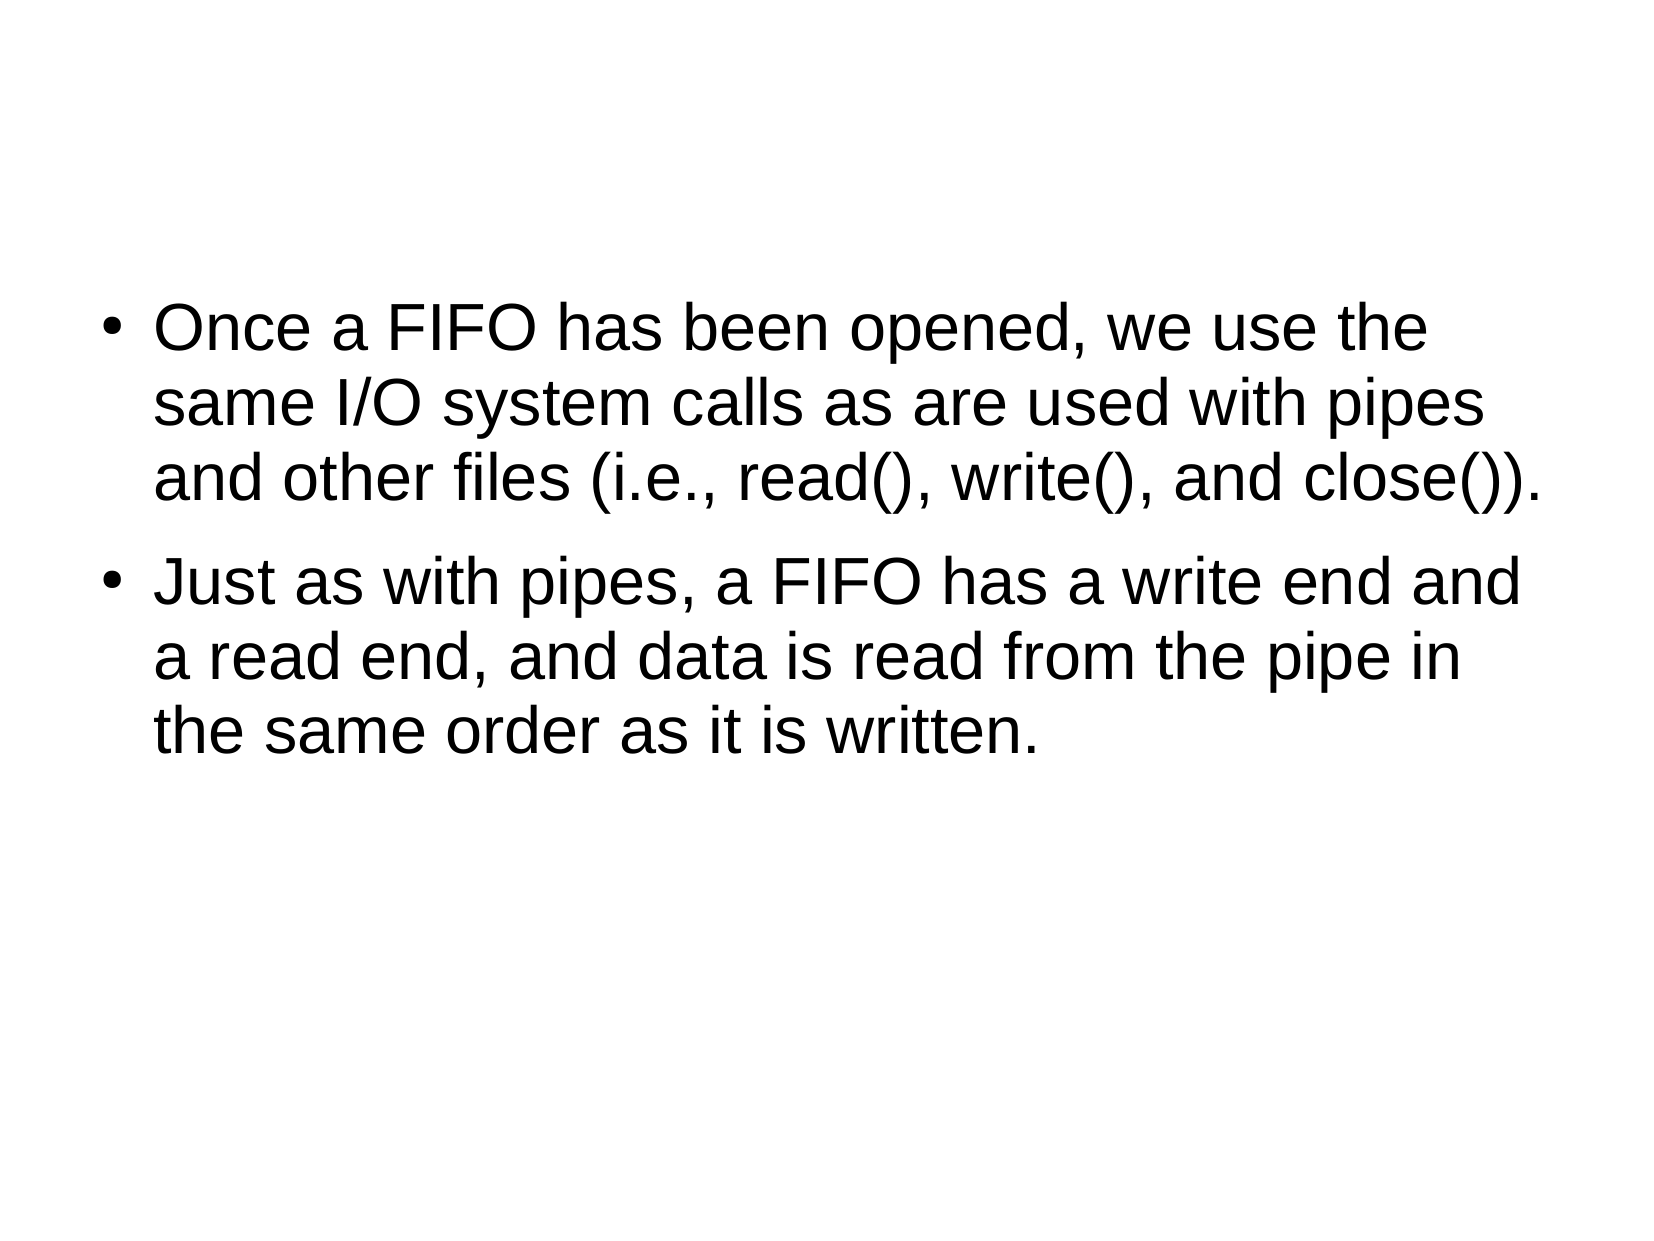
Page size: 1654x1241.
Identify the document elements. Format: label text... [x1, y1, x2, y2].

list Once a FIFO has been opened, we use the same I/O system calls as are used with pipes and other files (i.e., read(), write(), and close()). Just as with pipes, a FIFO has a write end and a read end, and data is read from the pipe in the same order as it is written. [82, 290, 1571, 1010]
